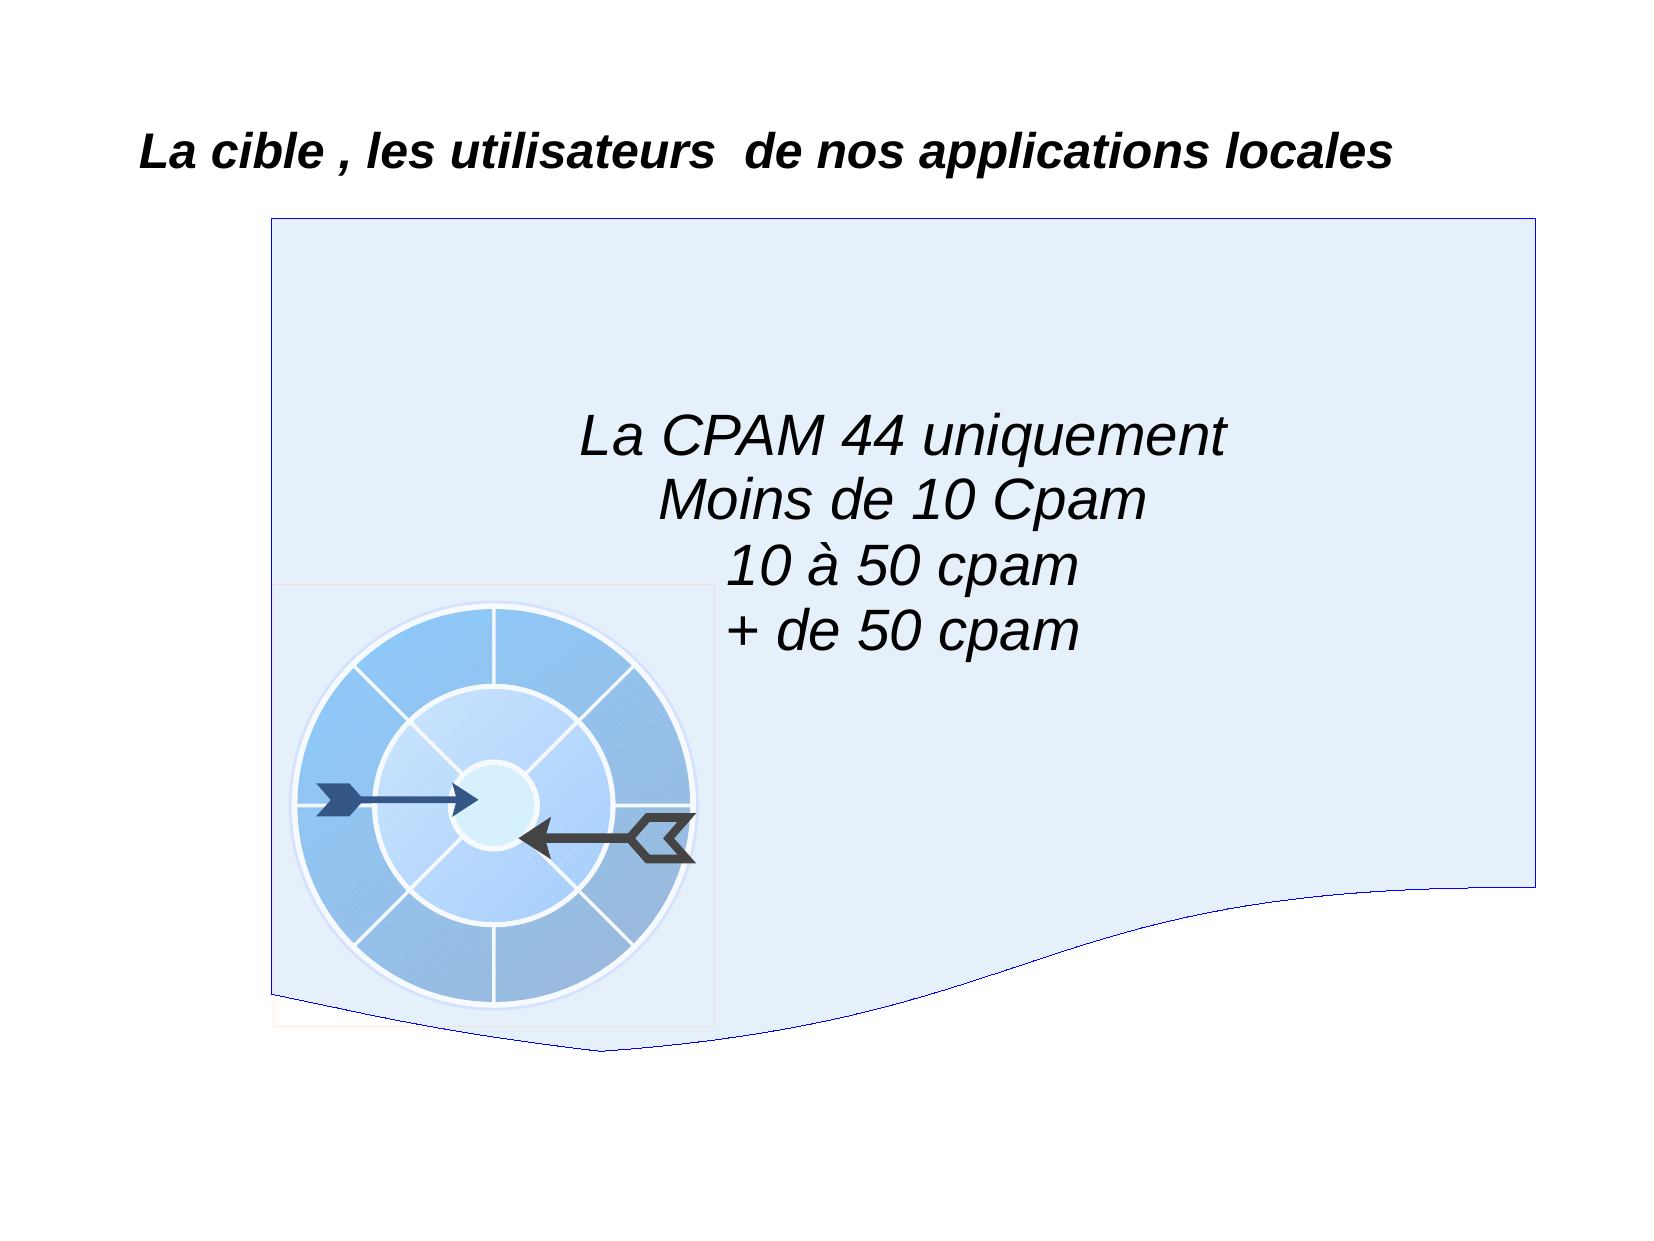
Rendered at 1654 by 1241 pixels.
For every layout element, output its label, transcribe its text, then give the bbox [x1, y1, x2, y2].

picture [273, 584, 715, 1027]
text_box La CPAM 44 uniquement Moins de 10 Cpam 10 à 50 cpam + de 50 cpam [271, 218, 1536, 1052]
text_box La cible , les utilisateurs de nos applications locales [124, 115, 1518, 243]
